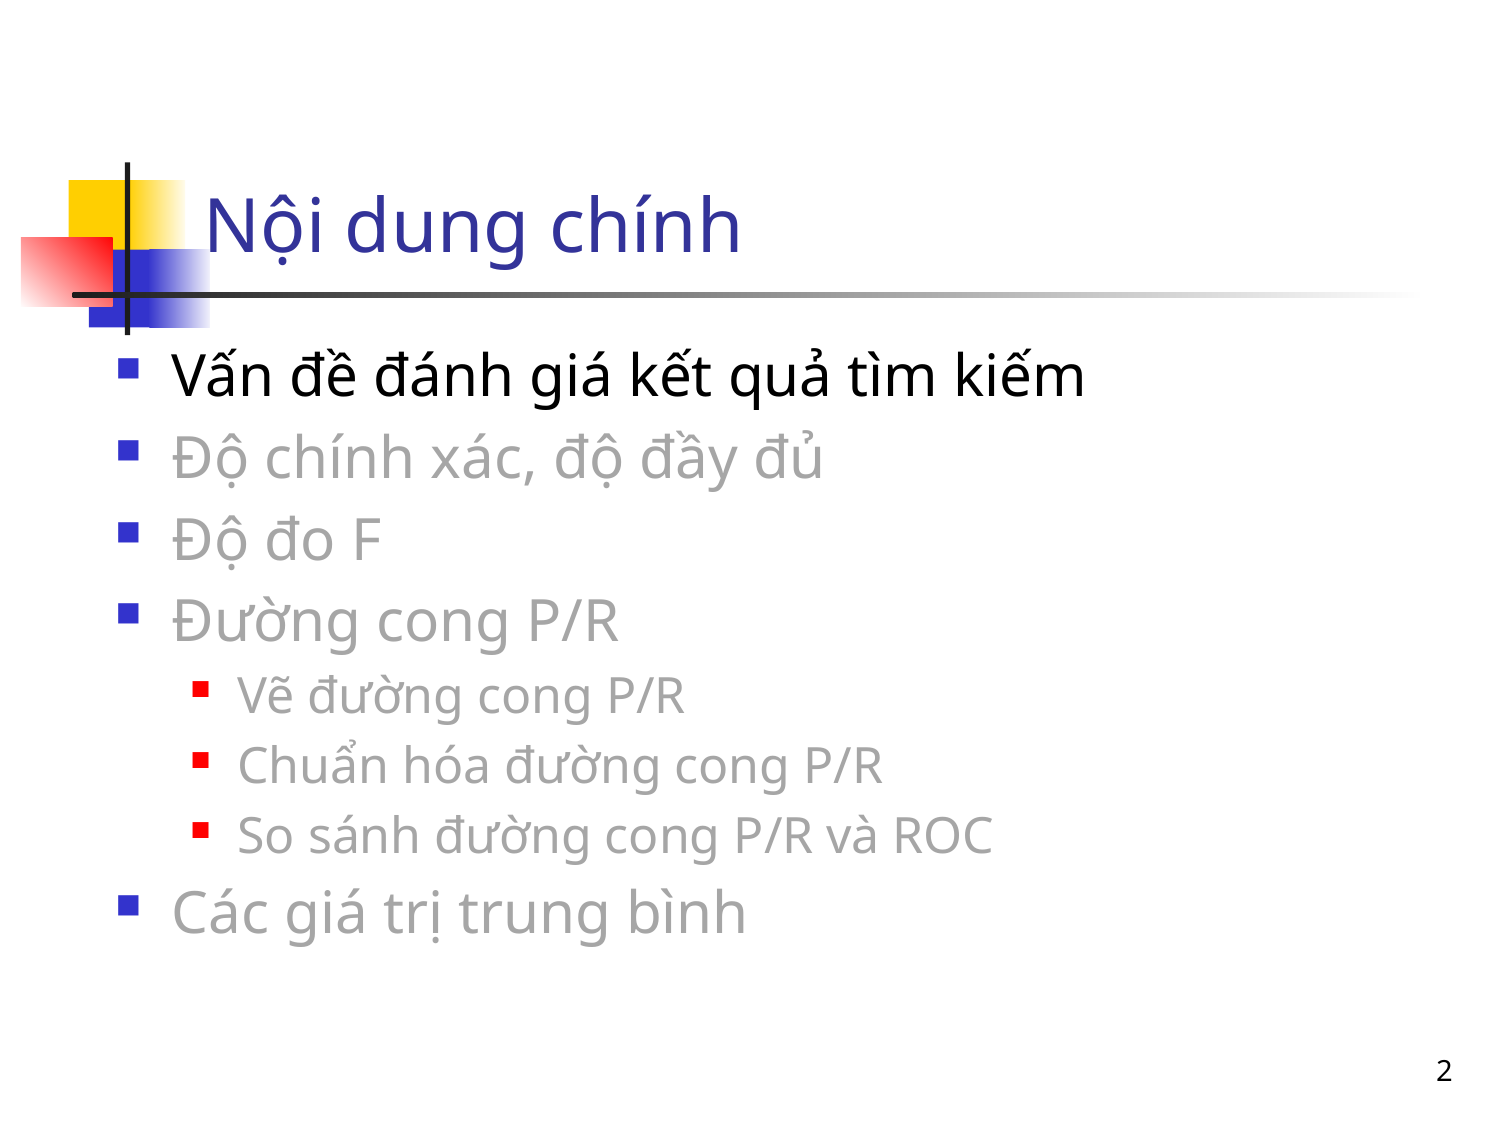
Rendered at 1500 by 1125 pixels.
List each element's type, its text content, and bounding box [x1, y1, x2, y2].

list Vấn đề đánh giá kết quả tìm kiếm Độ chính xác, độ đầy đủ Độ đo F Đường cong P/R Vẽ đường cong P/R Chuẩn hóa đường cong P/R So sánh đường cong P/R và ROC Các giá trị trung bình [100, 331, 1469, 1006]
title Nội dung chính [188, 35, 1468, 275]
slide_number <number> [1155, 1024, 1468, 1100]
